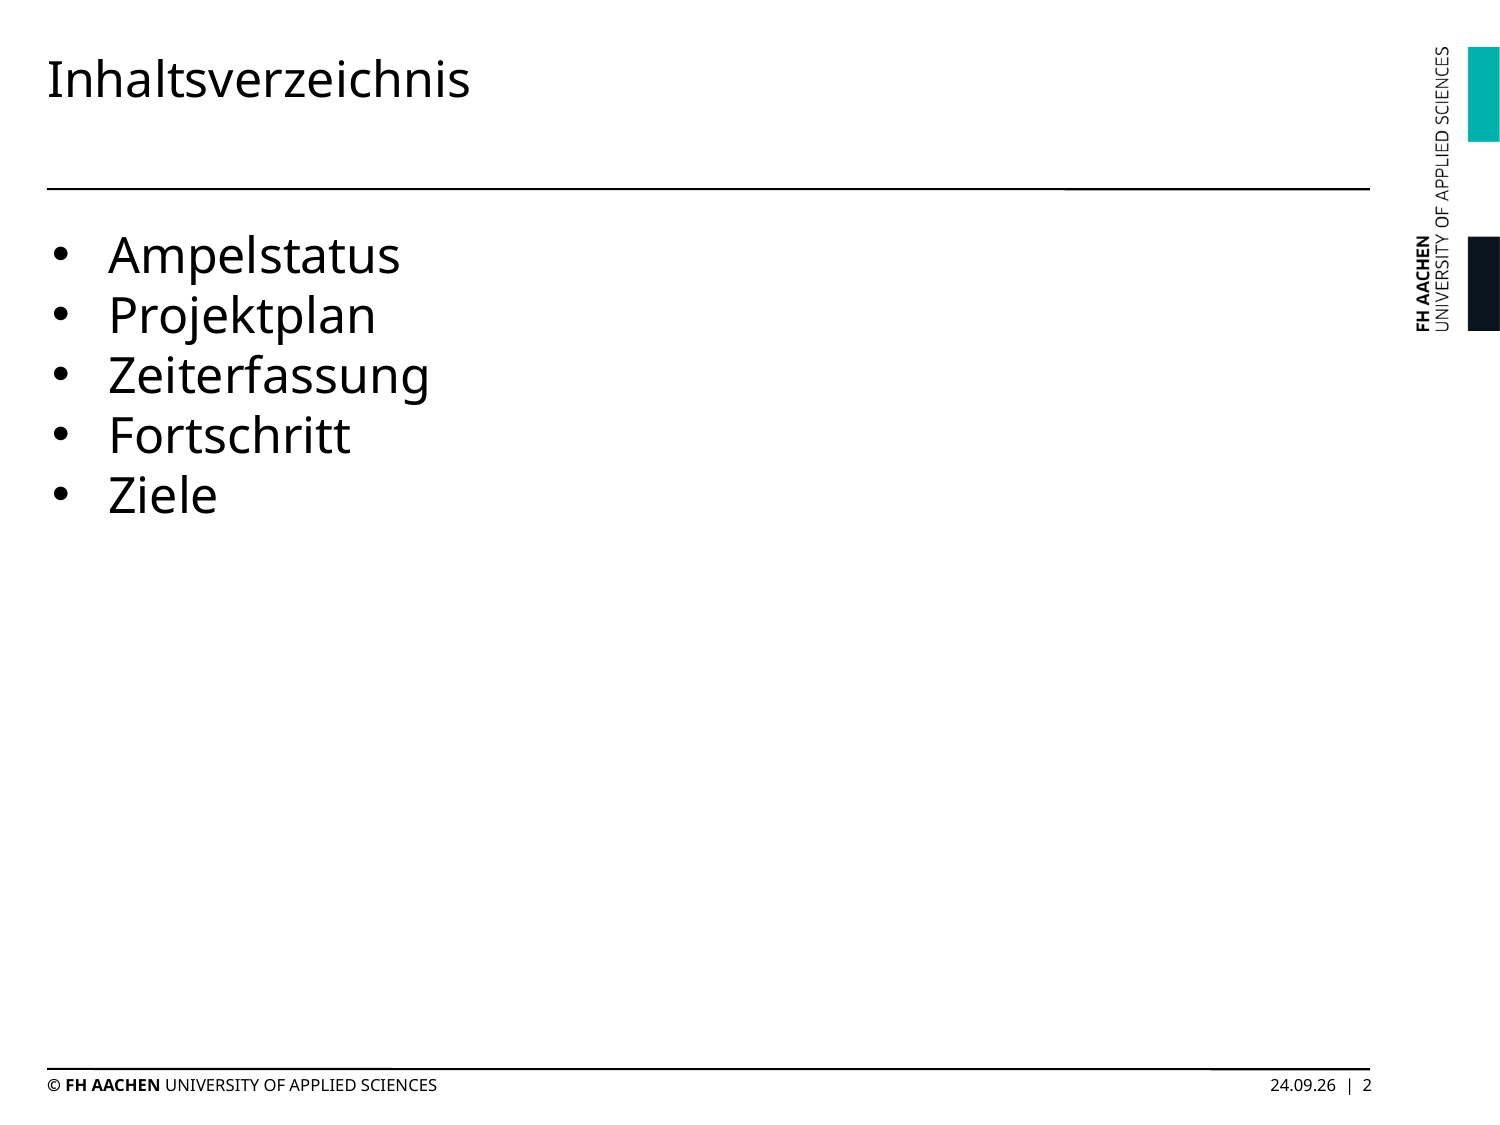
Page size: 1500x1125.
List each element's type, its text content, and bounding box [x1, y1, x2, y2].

picture [1404, 47, 1500, 331]
list Ampelstatus Projektplan Zeiterfassung Fortschritt Ziele [52, 223, 1375, 1050]
title Inhaltsverzeichnis [47, 47, 1370, 166]
